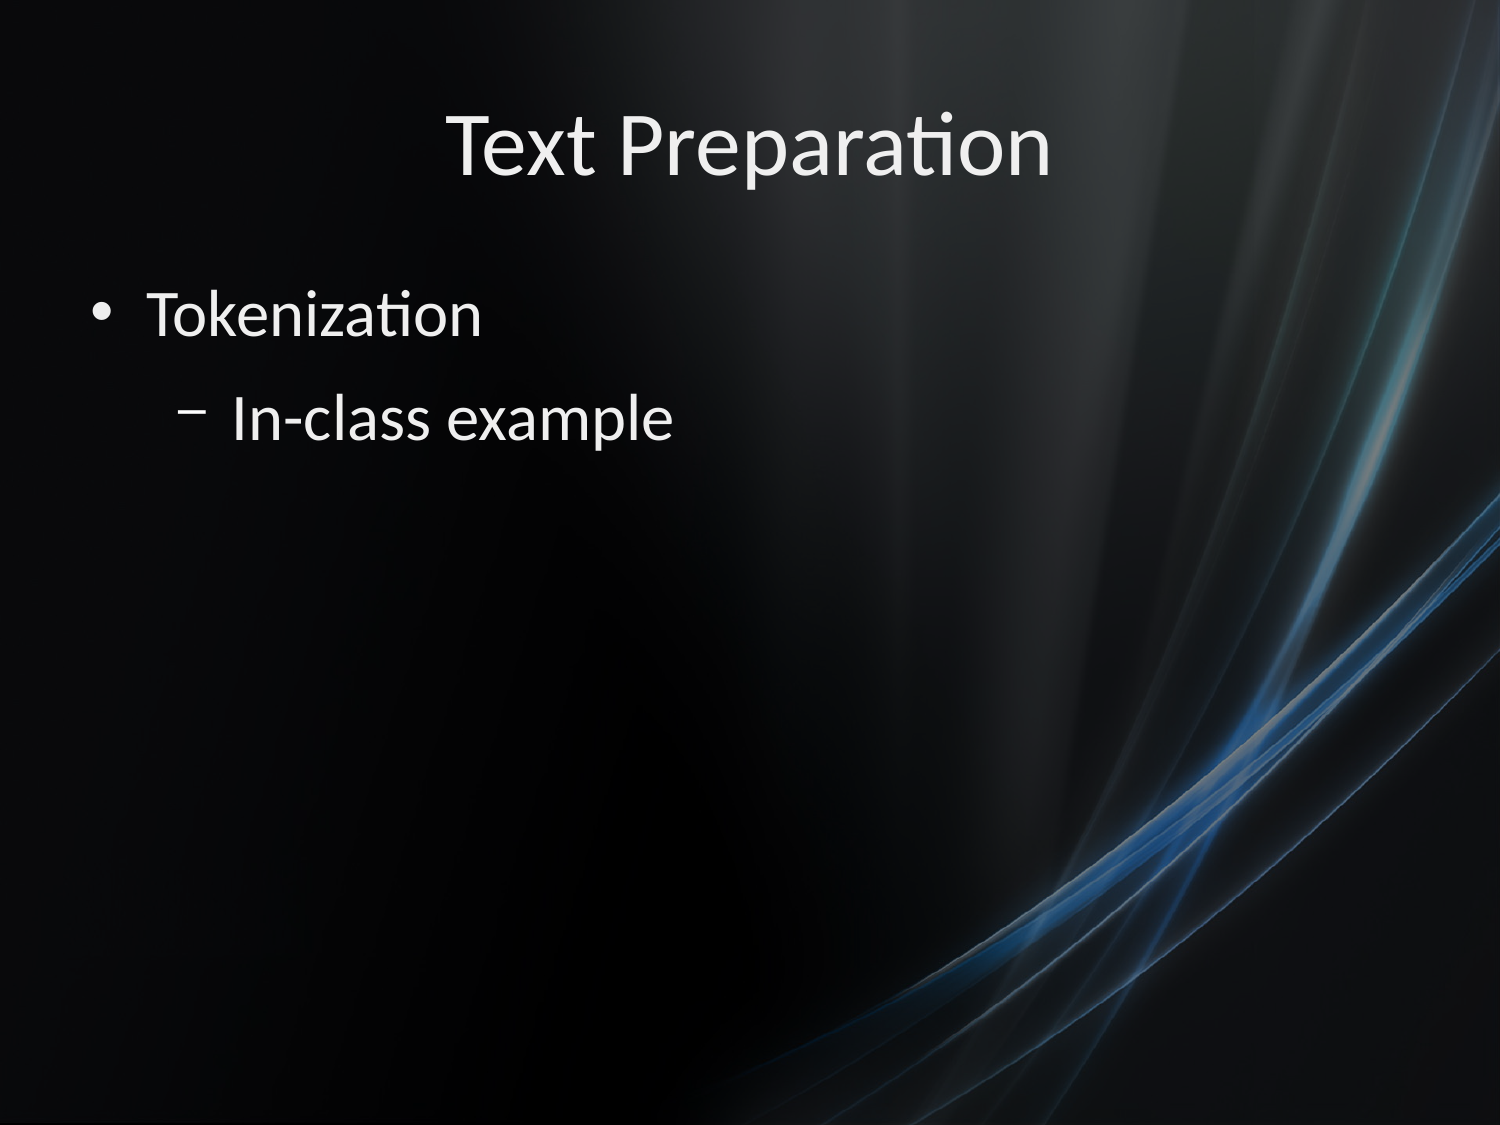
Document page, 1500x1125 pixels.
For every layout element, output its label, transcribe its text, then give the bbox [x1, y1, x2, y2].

title Text Preparation [75, 45, 1425, 233]
text_box [0, 0, 1500, 1125]
list Tokenization In-class example [75, 262, 1425, 1005]
